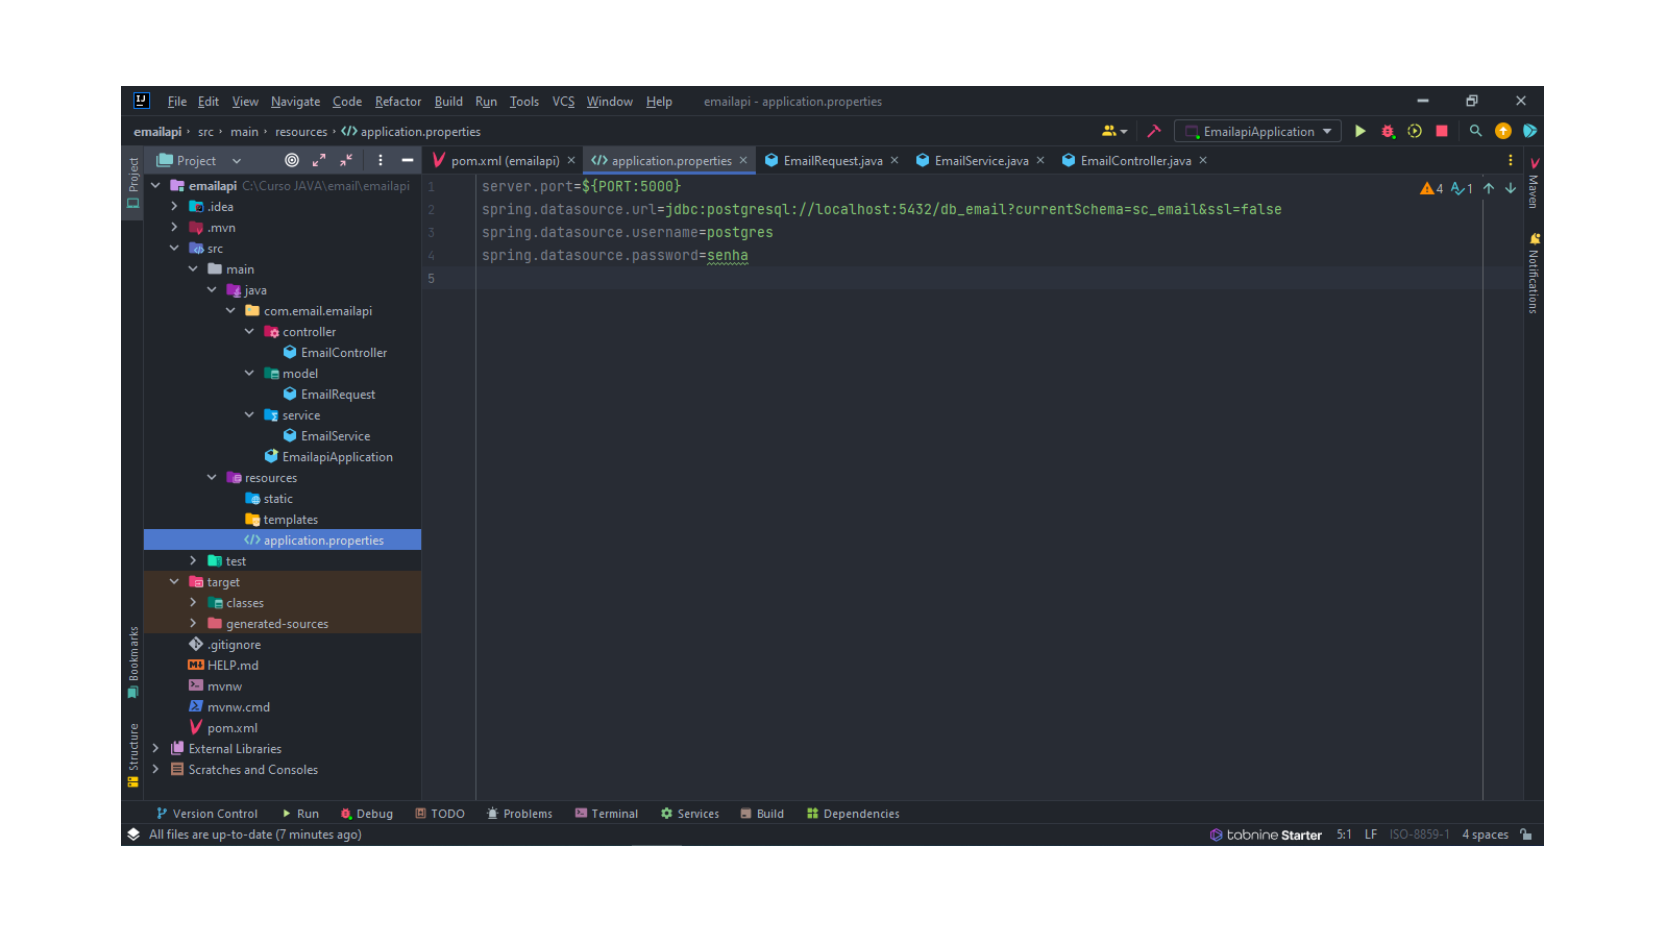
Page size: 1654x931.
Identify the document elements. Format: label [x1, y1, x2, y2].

picture [121, 86, 1544, 847]
